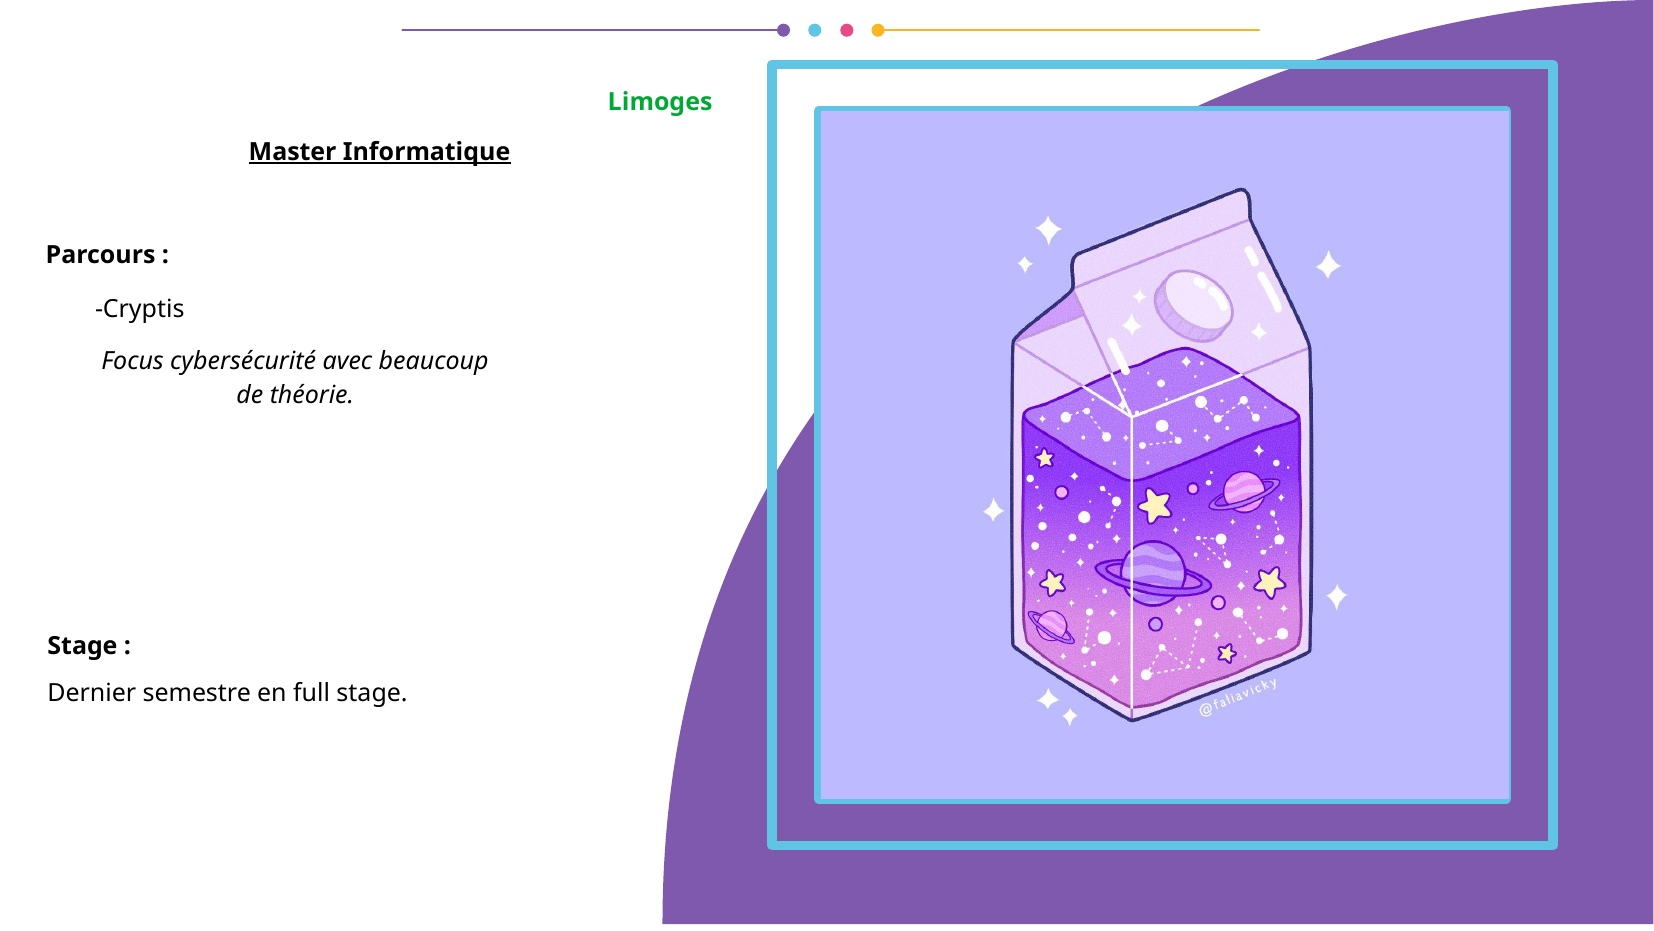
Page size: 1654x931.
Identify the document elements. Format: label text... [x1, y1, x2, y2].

text_box Stage : [32, 620, 325, 666]
title Parcours : [37, 236, 178, 272]
text_box Dernier semestre en full stage. [32, 666, 650, 886]
title Focus cybersécurité avec beaucoup de théorie. [88, 340, 502, 414]
title -Cryptis [13, 290, 266, 325]
title Limoges [590, 82, 731, 119]
text_box [820, 111, 1509, 800]
title Master Informatique [147, 59, 612, 243]
